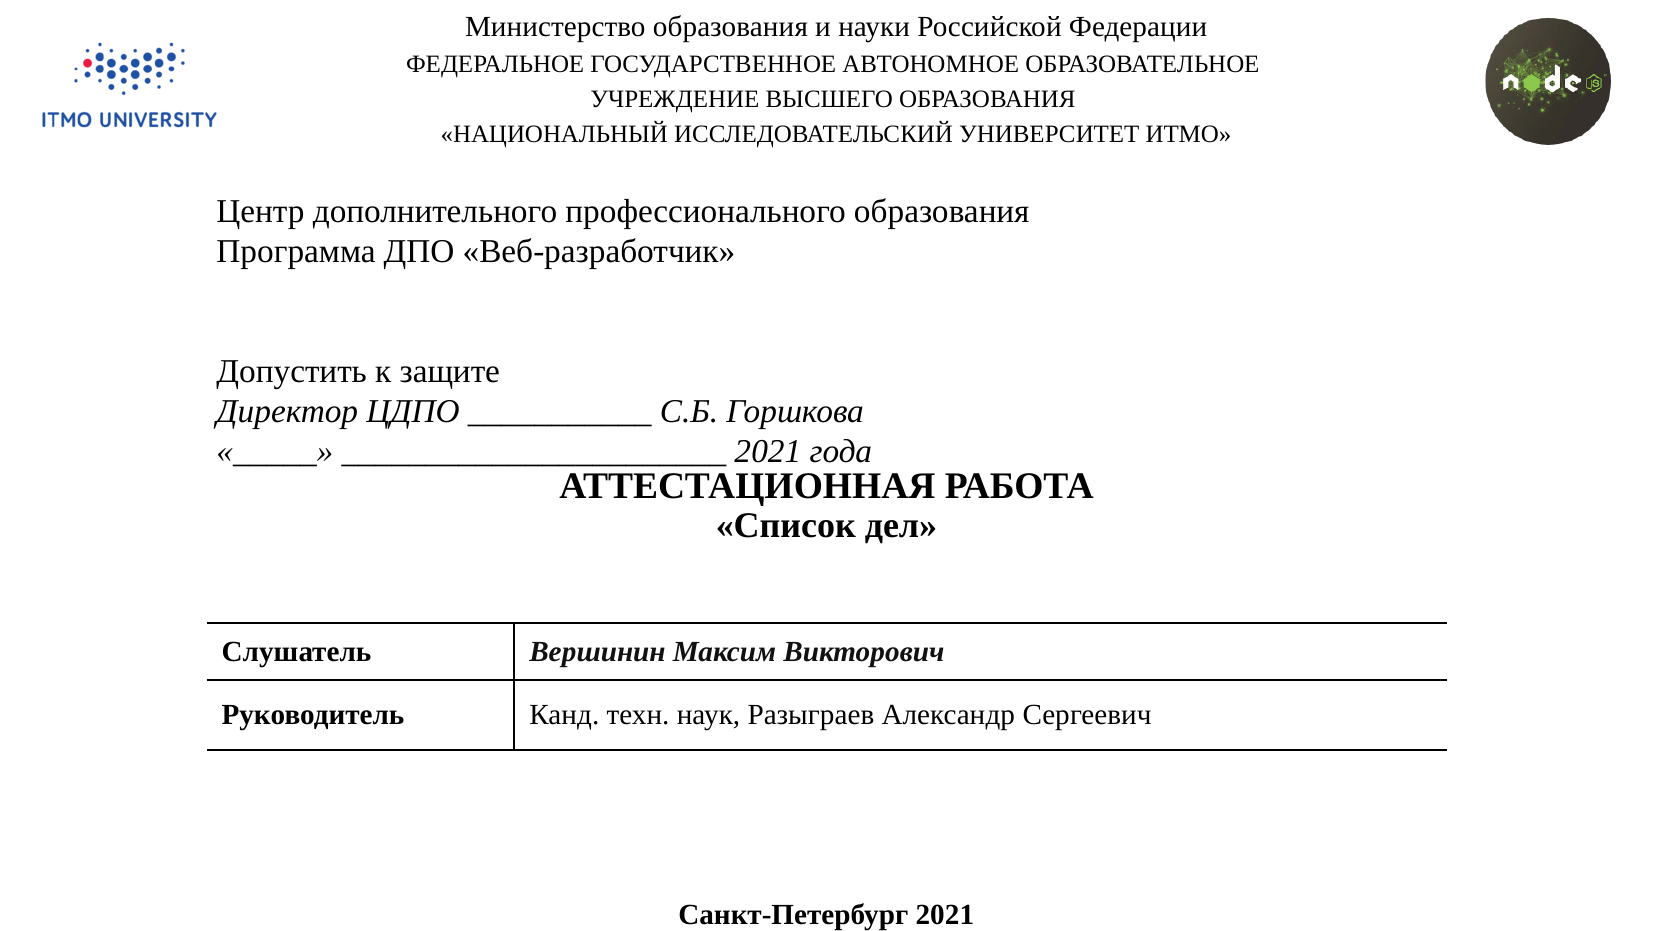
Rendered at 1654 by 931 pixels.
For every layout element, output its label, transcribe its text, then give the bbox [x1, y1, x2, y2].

text_box Министерство образования и науки Российской Федерации ФЕДЕРАЛЬНОЕ ГОСУДАРСТВЕННОЕ АВТОНОМНОЕ ОБРАЗОВАТЕЛЬНОЕ УЧРЕЖДЕНИЕ ВЫСШЕГО ОБРАЗОВАНИЯ «НАЦИОНАЛЬНЫЙ ИССЛЕДОВАТЕЛЬСКИЙ УНИВЕРСИТЕТ ИТМО» [260, 0, 1413, 114]
text_box «Список дел» [206, 514, 1447, 553]
text_box Санкт-Петербург 2021 [206, 894, 1447, 924]
table_cell Руководитель [207, 681, 513, 749]
table_header Слушатель [207, 624, 513, 679]
picture [1481, 15, 1619, 146]
table_header Вершинин Максим Викторович [515, 624, 1447, 679]
table_cell Канд. техн. наук, Разыграев Александр Сергеевич [515, 681, 1447, 749]
text_box Центр дополнительного профессионального образования Программа ДПО «Веб-разработчик» Допустить к защите Директор ЦДПО ___________ С.Б. Горшкова «_____» _______________________ 2021 года [201, 181, 1276, 477]
picture [27, 12, 231, 157]
text_box АТТЕСТАЦИОННАЯ РАБОТА [206, 454, 1447, 514]
